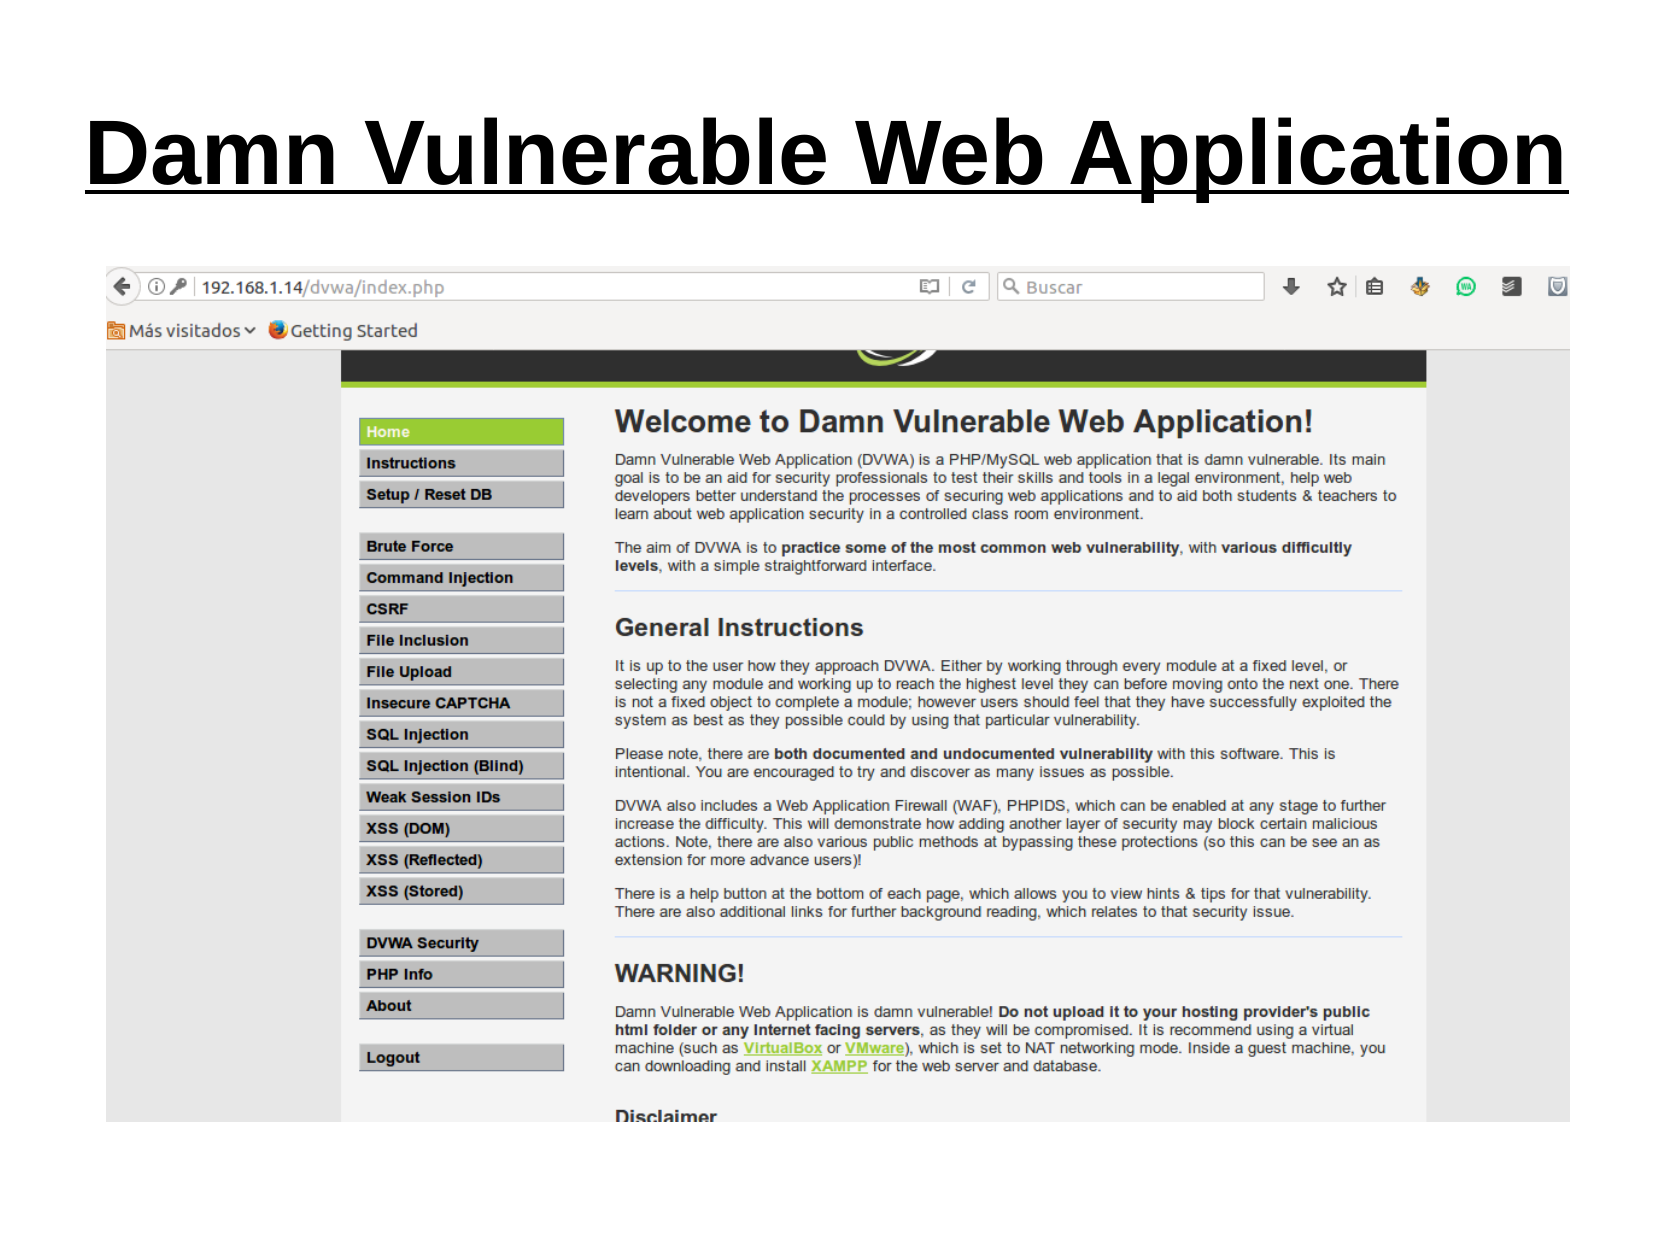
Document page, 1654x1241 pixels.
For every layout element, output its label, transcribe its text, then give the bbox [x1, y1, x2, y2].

title Damn Vulnerable Web Application [82, 49, 1571, 257]
picture [106, 266, 1570, 1123]
